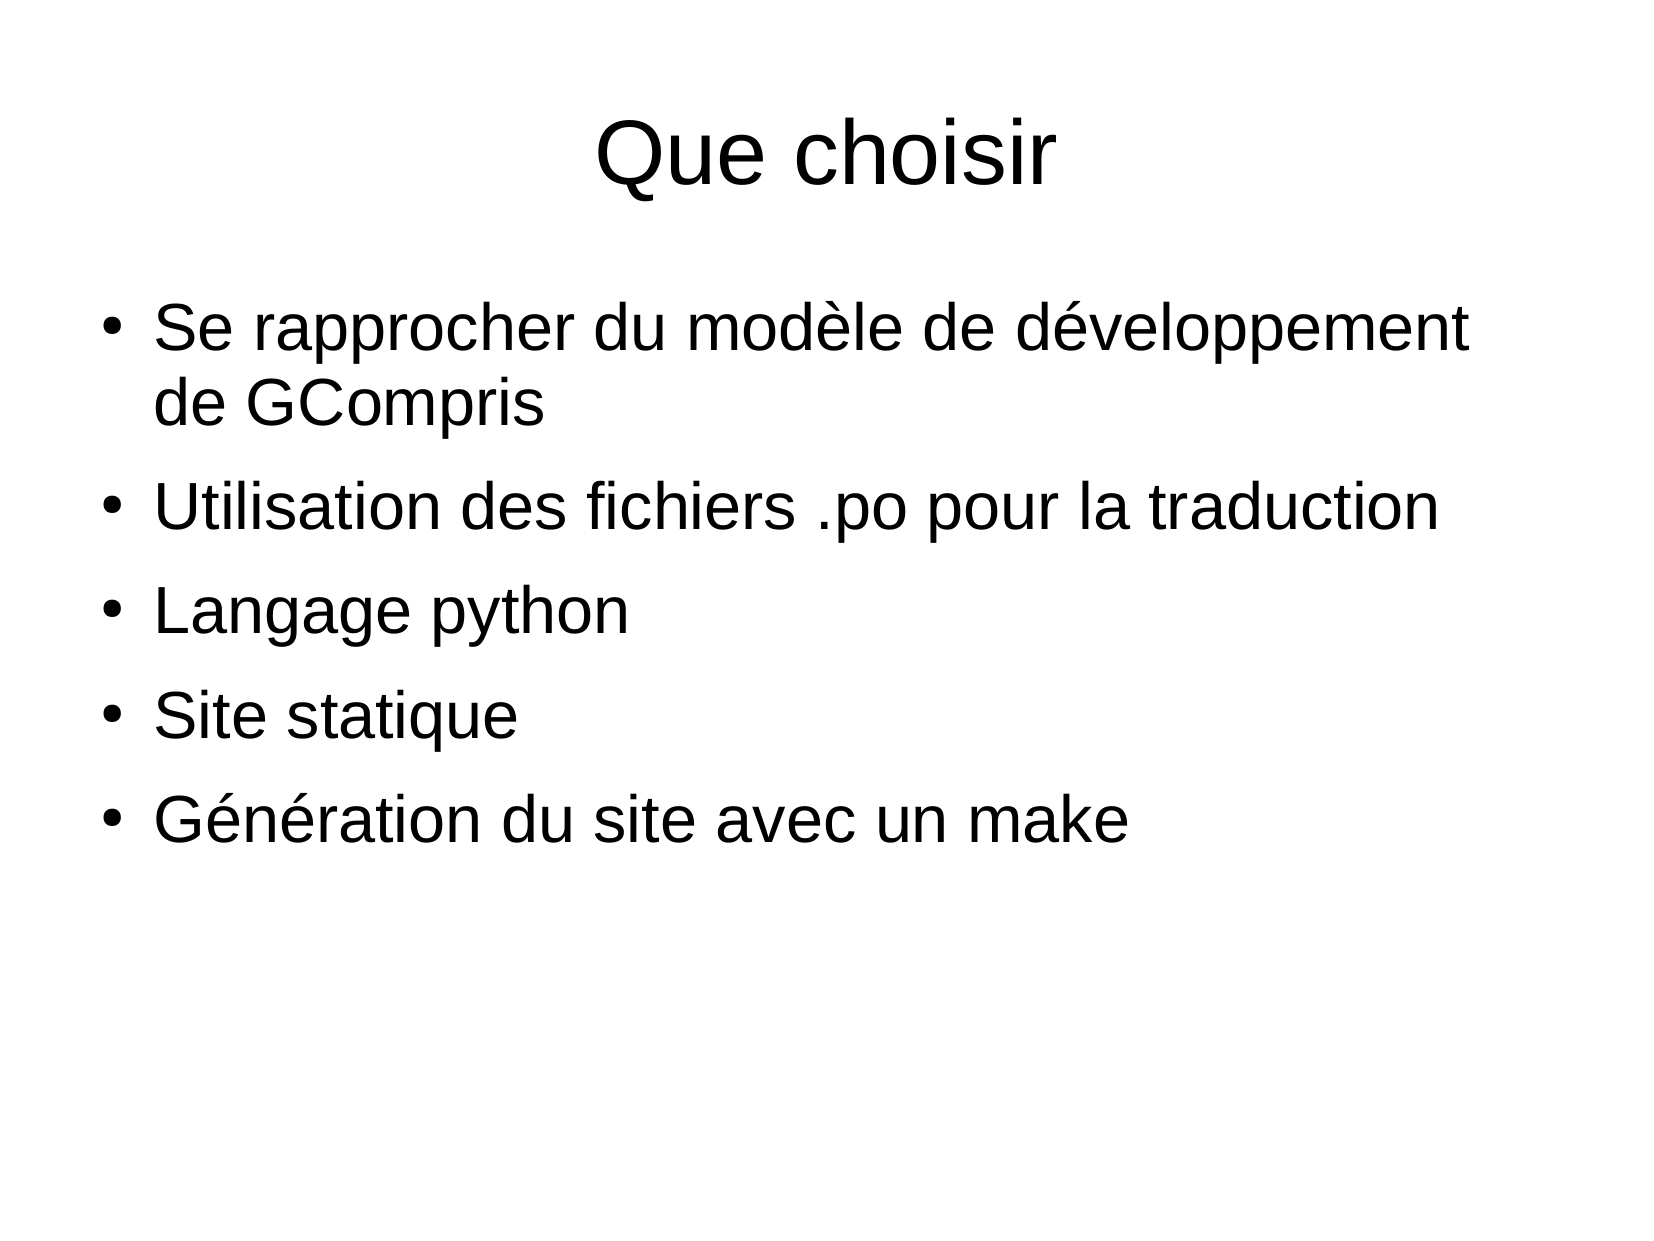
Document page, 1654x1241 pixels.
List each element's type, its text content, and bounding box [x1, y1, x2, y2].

list Se rapprocher du modèle de développement de GCompris Utilisation des fichiers .po pour la traduction Langage python Site statique Génération du site avec un make [82, 290, 1538, 1010]
title Que choisir [82, 49, 1571, 257]
